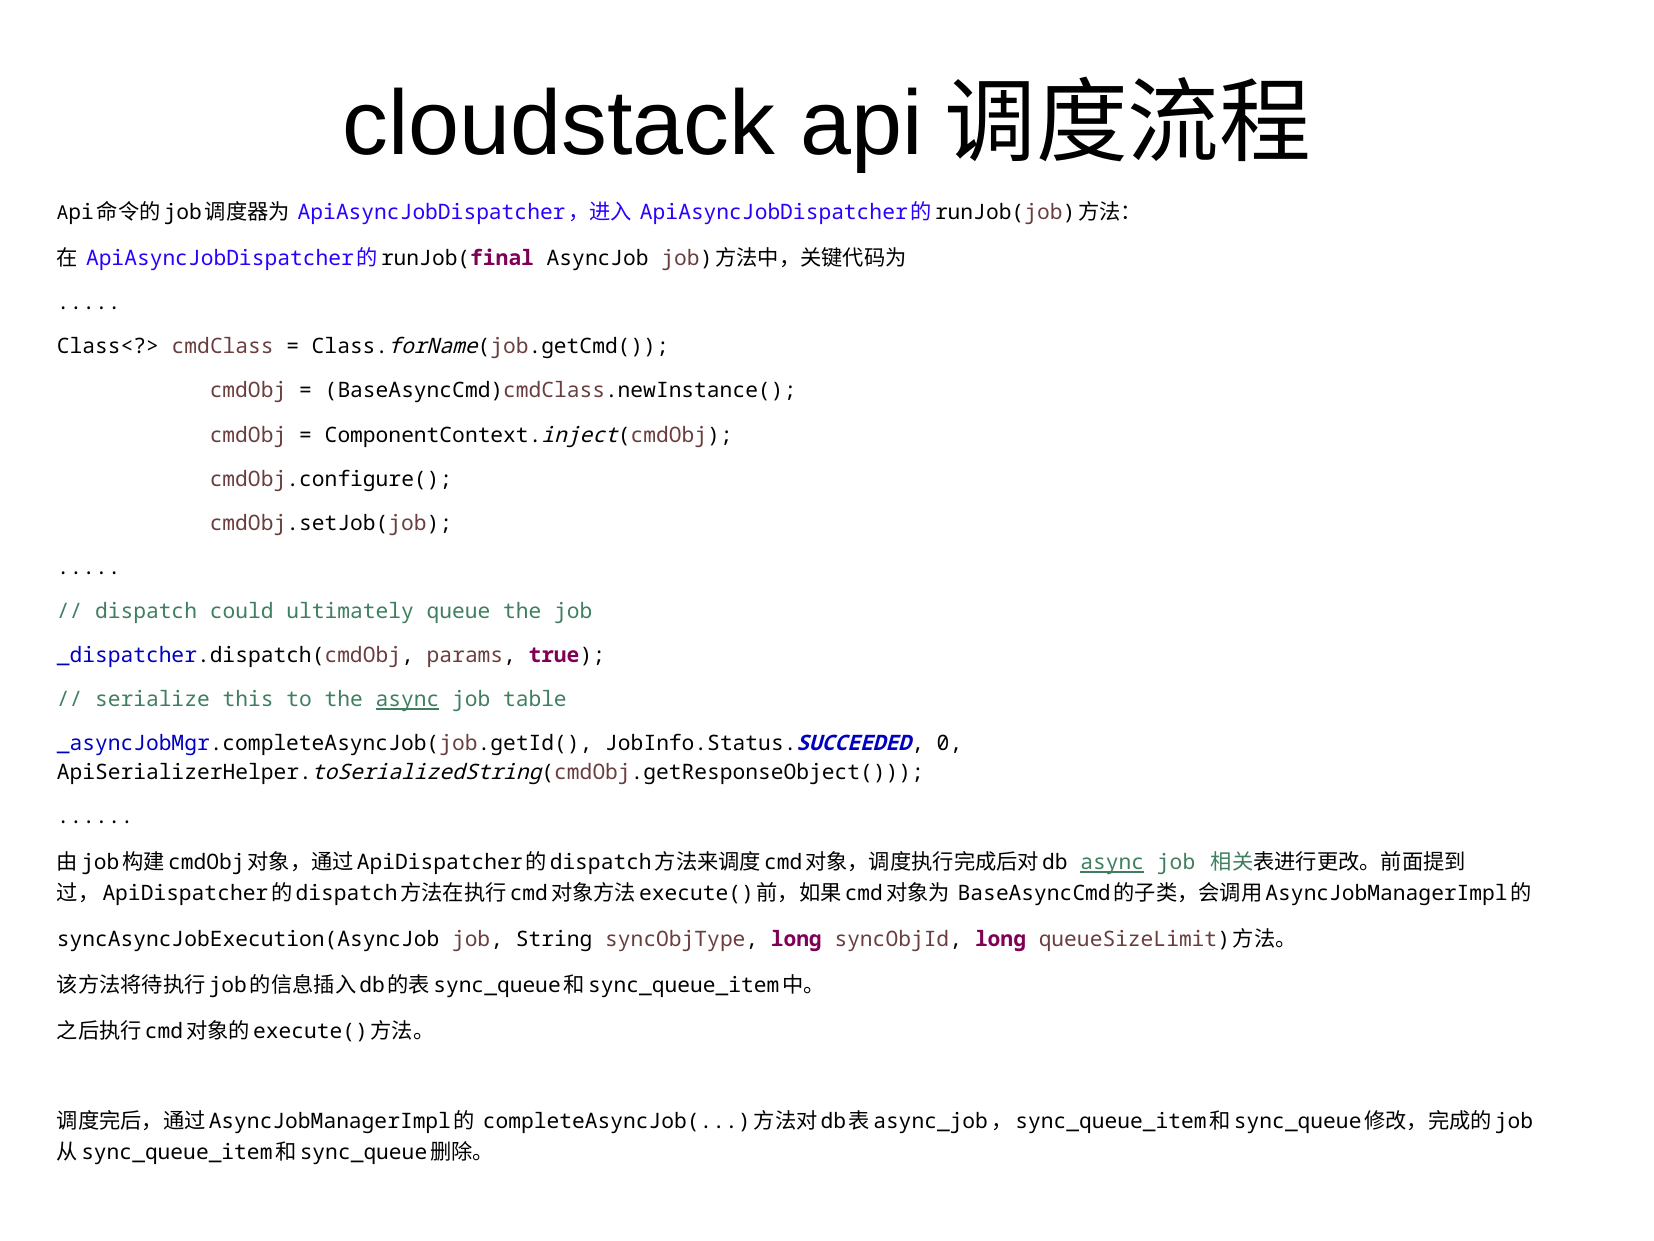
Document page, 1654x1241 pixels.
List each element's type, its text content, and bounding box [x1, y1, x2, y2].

title cloudstack api调度流程 [82, 49, 1571, 181]
list Api命令的job调度器为 ApiAsyncJobDispatcher，进入 ApiAsyncJobDispatcher的runJob(job)方法： 在 ApiAsyncJobDispatcher的runJob(final AsyncJob job)方法中，关键代码为 ..... Class<?> cmdClass = Class.forName(job.getCmd()); cmdObj = (BaseAsyncCmd)cmdClass.newInstance(); cmdObj = ComponentContext.inject(cmdObj); cmdObj.configure(); cmdObj.setJob(job); ..... // dispatch could ultimately queue the job _dispatcher.dispatch(cmdObj, params, true); // serialize this to the async job table _asyncJobMgr.completeAsyncJob(job.getId(), JobInfo.Status.SUCCEEDED, 0, ApiSerializerHelper.toSerializedString(cmdObj.getResponseObject())); ...... 由job构建cmdObj对象，通过ApiDispatcher的dispatch方法来调度cmd对象，调度执行完成后对db async job 相关表进行更改。前面提到过，ApiDispatcher的dispatch方法在执行cmd对象方法execute()前，如果cmd对象为 BaseAsyncCmd的子类，会调用AsyncJobManagerImpl的 syncAsyncJobExecution(AsyncJob job, String syncObjType, long syncObjId, long queueSizeLimit)方法。 该方法将待执行job的信息插入db的表sync_queue和sync_queue_item中。 之后执行cmd对象的execute()方法。 调度完后，通过AsyncJobManagerImpl的 completeAsyncJob(...)方法对db表async_job，sync_queue_item和sync_queue修改，完成的job从sync_queue_item和sync_queue删除。 [56, 195, 1546, 1171]
